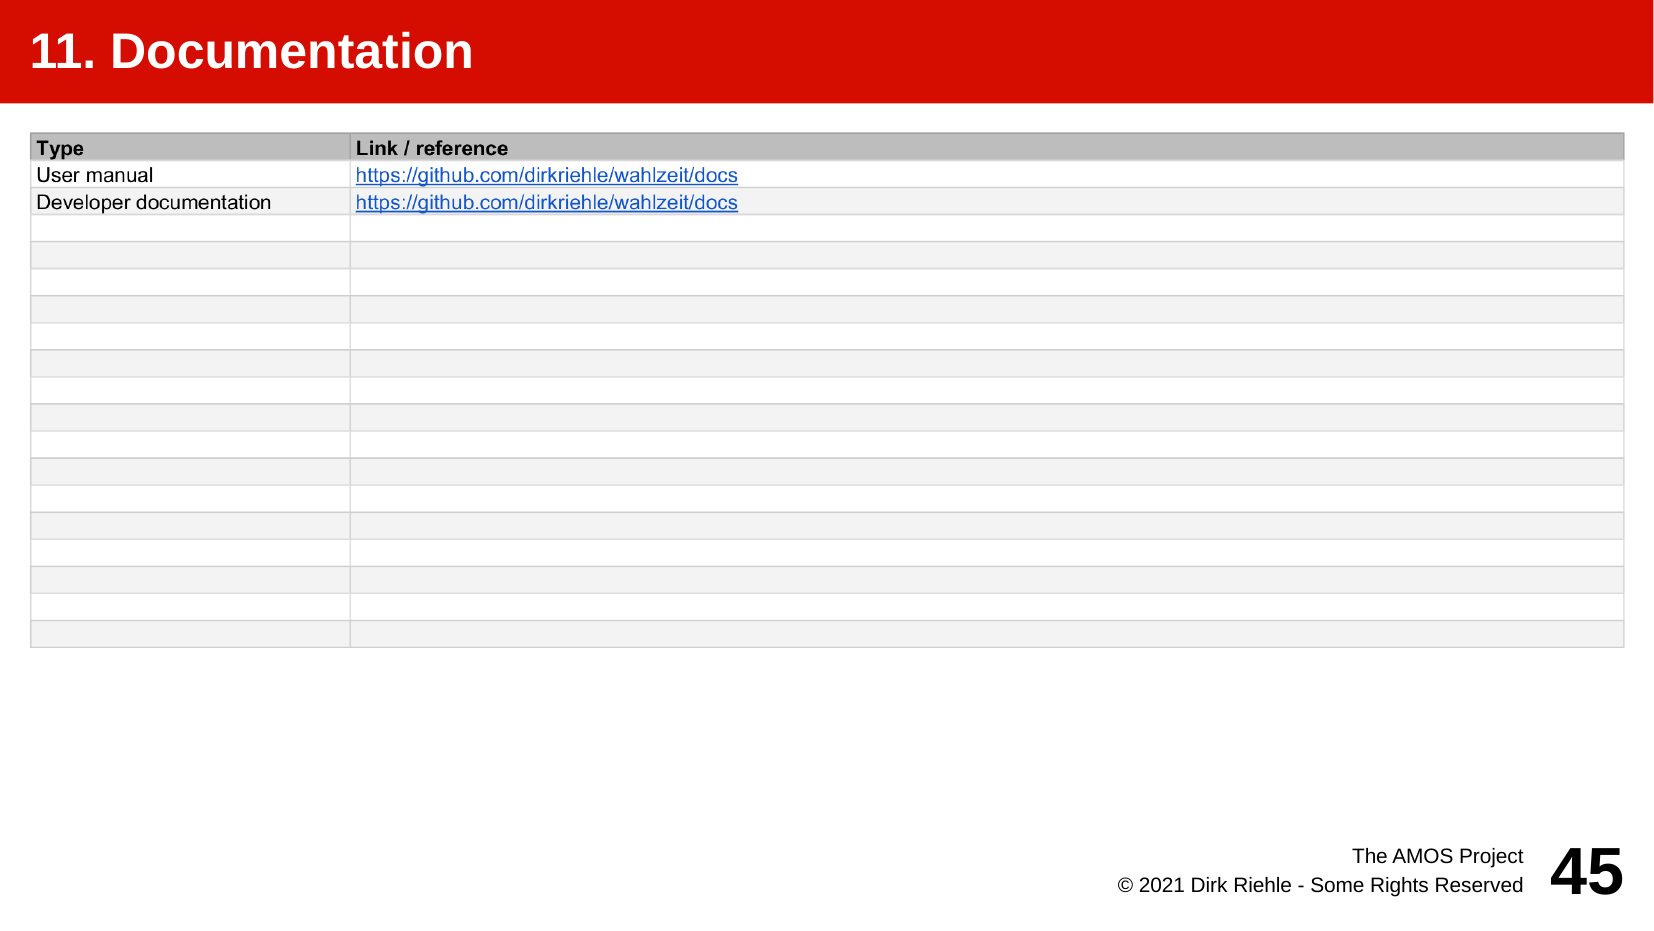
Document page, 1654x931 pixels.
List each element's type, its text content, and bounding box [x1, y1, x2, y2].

title 11. Documentation [0, 0, 1654, 104]
picture [29, 132, 1625, 648]
